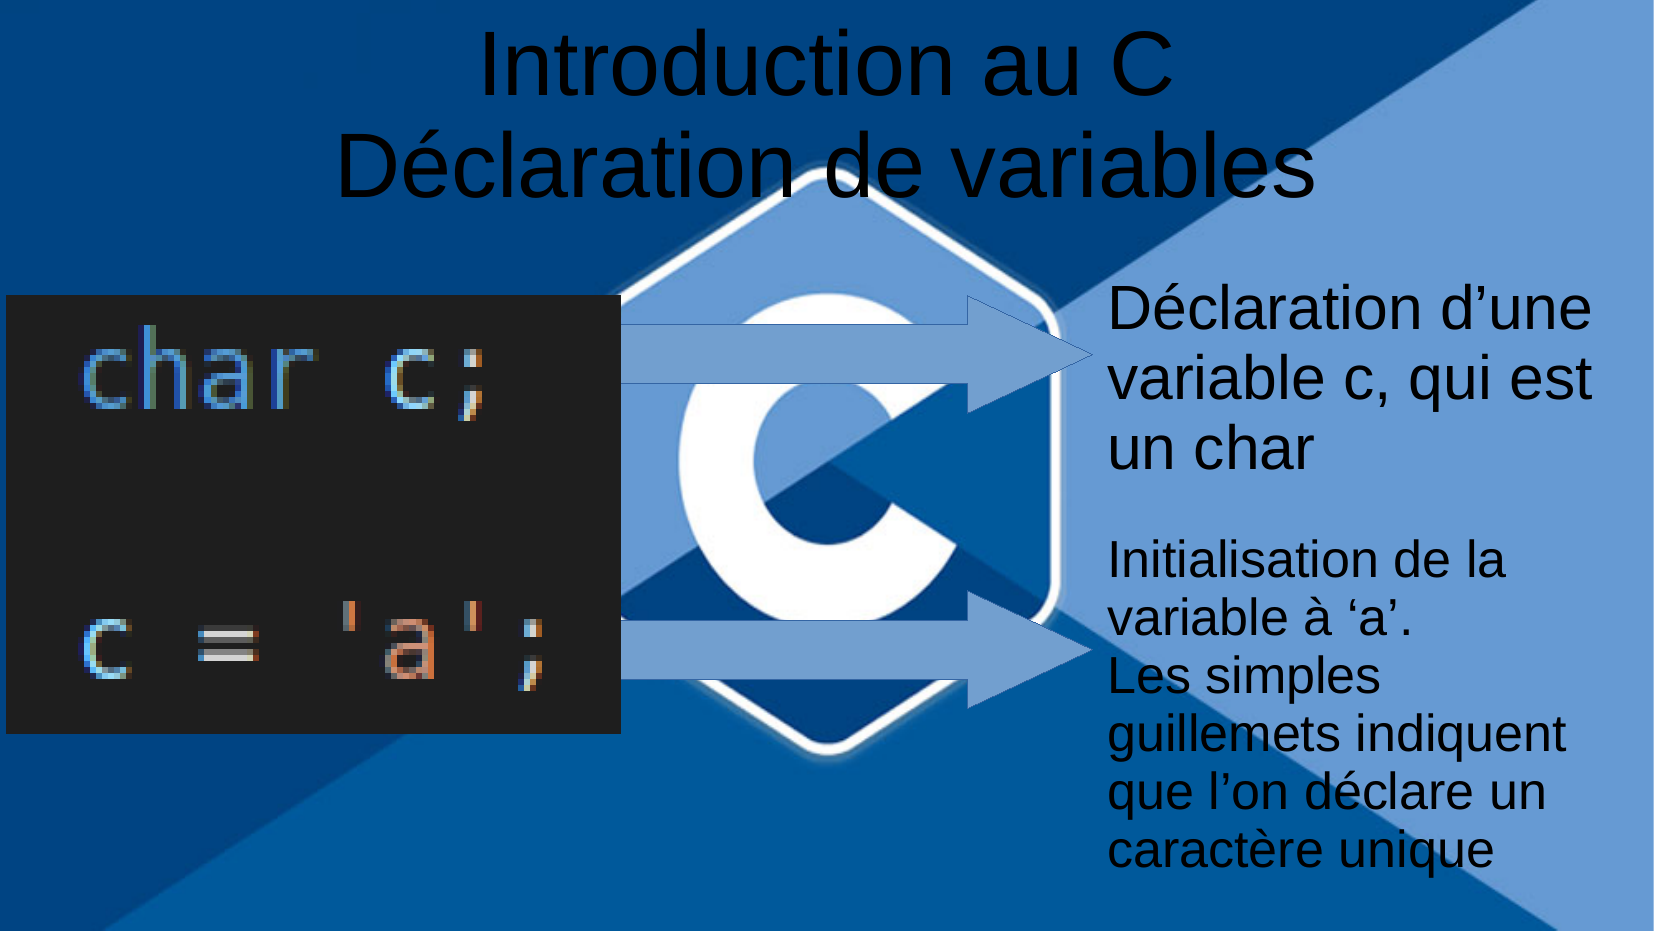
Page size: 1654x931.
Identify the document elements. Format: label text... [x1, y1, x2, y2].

text_box [621, 295, 1092, 414]
text_box [621, 590, 1092, 709]
title Introduction au C Déclaration de variables [82, 12, 1571, 218]
text_box Déclaration d’une variable c, qui est un char [1092, 265, 1654, 490]
picture [0, 0, 1654, 931]
text_box Initialisation de la variable à ‘a’. Les simples guillemets indiquent que l’on déclare un caractère unique [1092, 523, 1595, 886]
